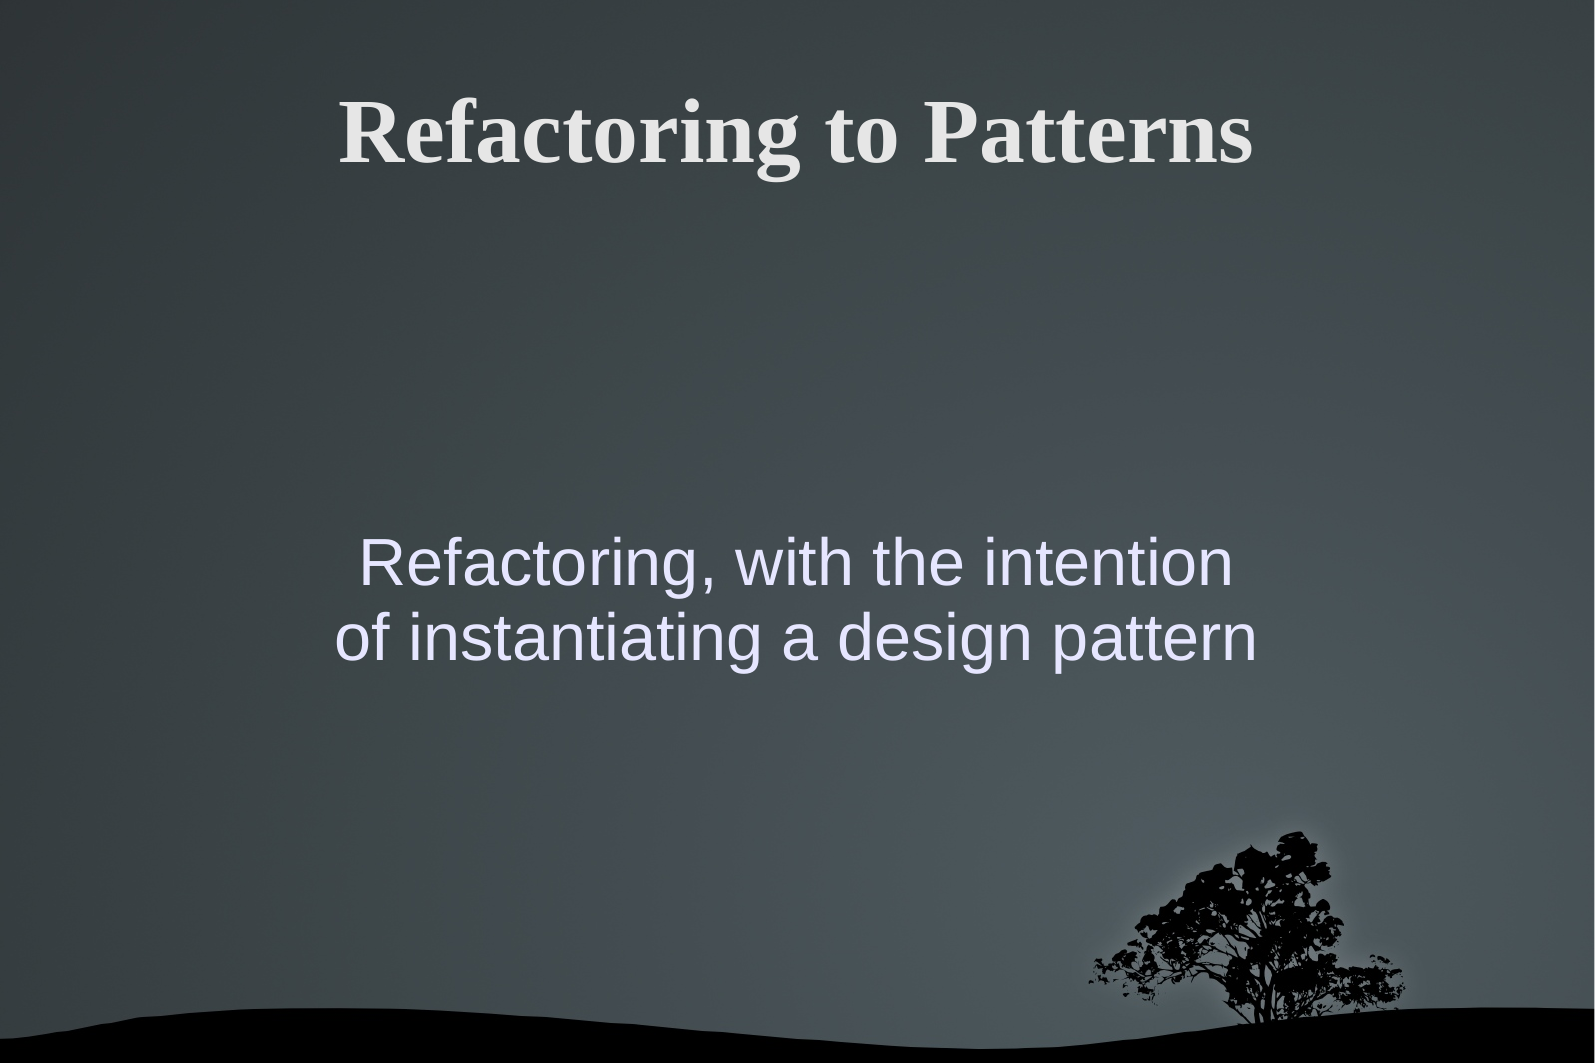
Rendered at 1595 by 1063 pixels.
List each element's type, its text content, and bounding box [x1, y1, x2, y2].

subtitle Refactoring, with the intention of instantiating a design pattern [79, 256, 1515, 943]
picture [0, 0, 1595, 1063]
title Refactoring to Patterns [79, 42, 1515, 220]
